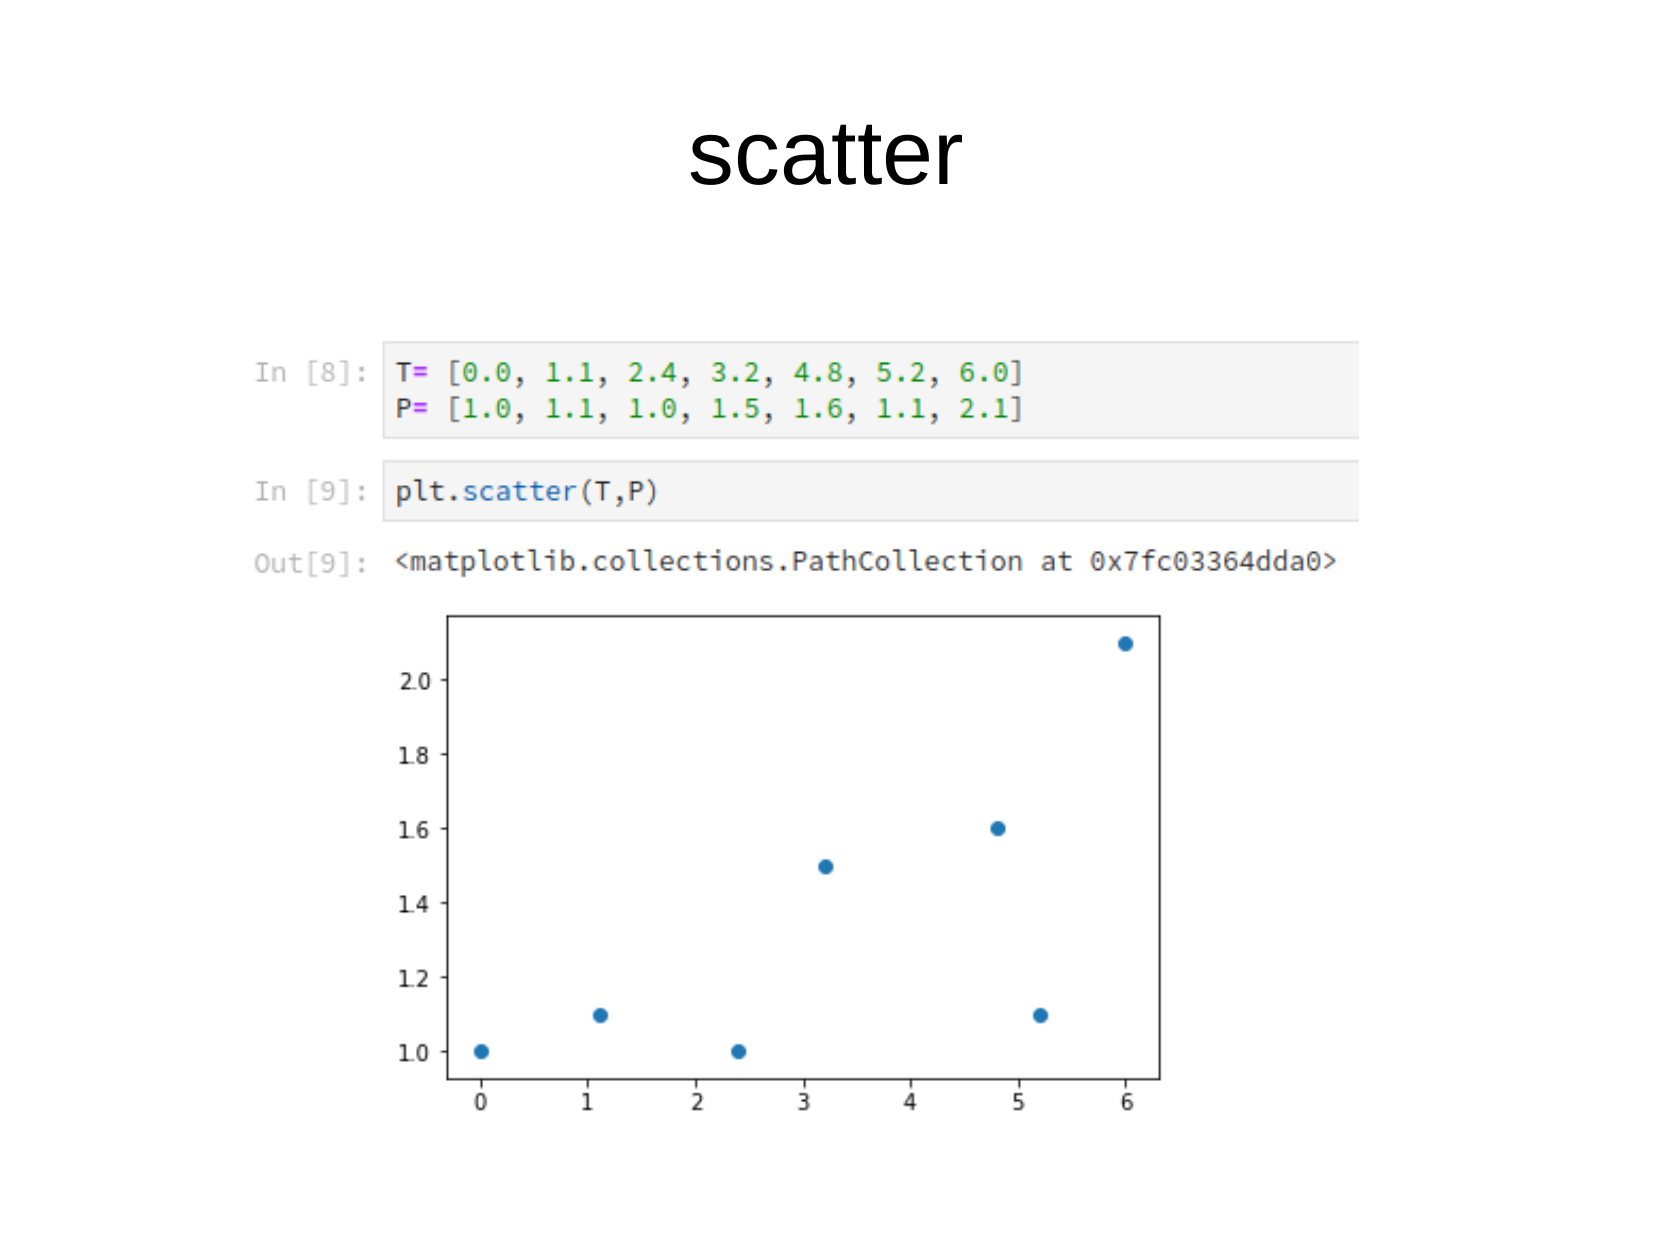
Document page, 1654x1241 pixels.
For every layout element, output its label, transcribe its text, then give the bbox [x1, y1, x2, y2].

picture [228, 329, 1359, 1134]
title scatter [82, 49, 1571, 257]
